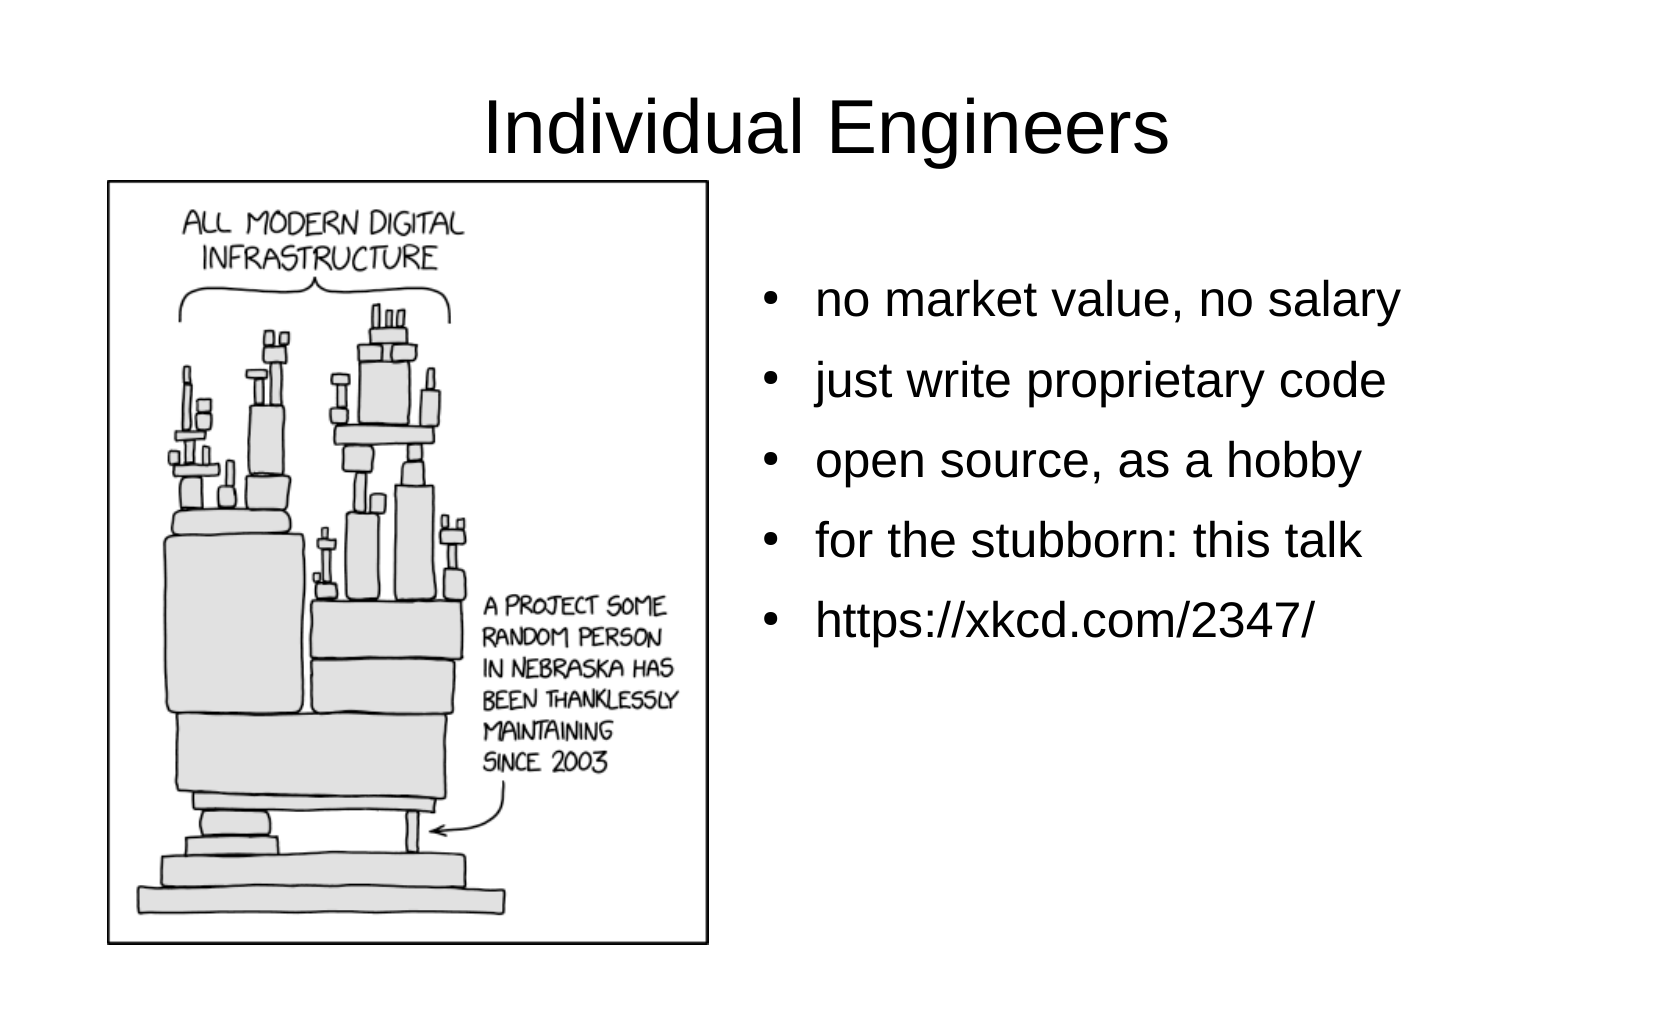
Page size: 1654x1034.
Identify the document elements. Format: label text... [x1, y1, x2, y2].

picture [107, 180, 709, 945]
list no market value, no salary just write proprietary code open source, as a hobby for the stubborn: this talk https://xkcd.com/2347/ [744, 271, 1571, 910]
title Individual Engineers [82, 41, 1571, 214]
